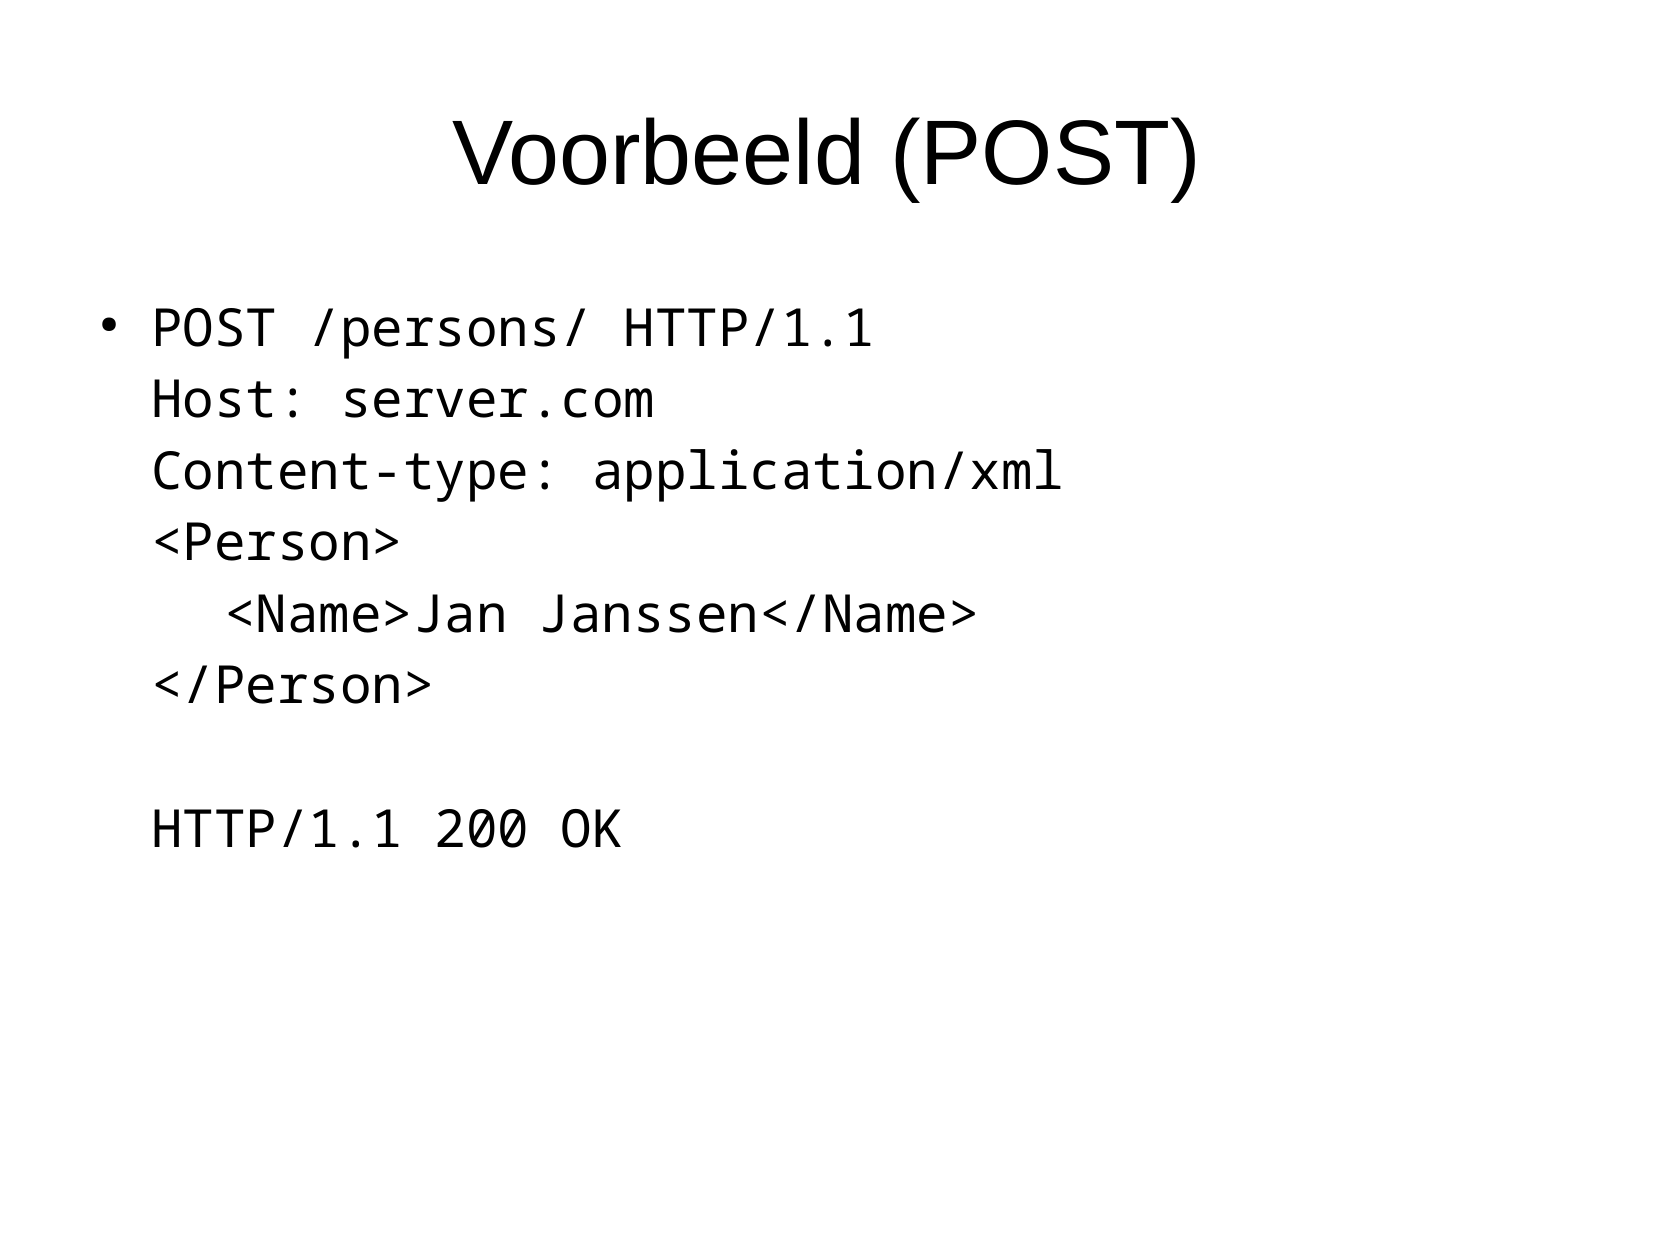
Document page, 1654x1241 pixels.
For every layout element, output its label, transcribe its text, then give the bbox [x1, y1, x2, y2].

title Voorbeeld (POST) [82, 49, 1571, 257]
list POST /persons/ HTTP/1.1 Host: server.com Content-type: application/xml <Person> <Name>Jan Janssen</Name> </Person> HTTP/1.1 200 OK [82, 290, 1538, 1010]
